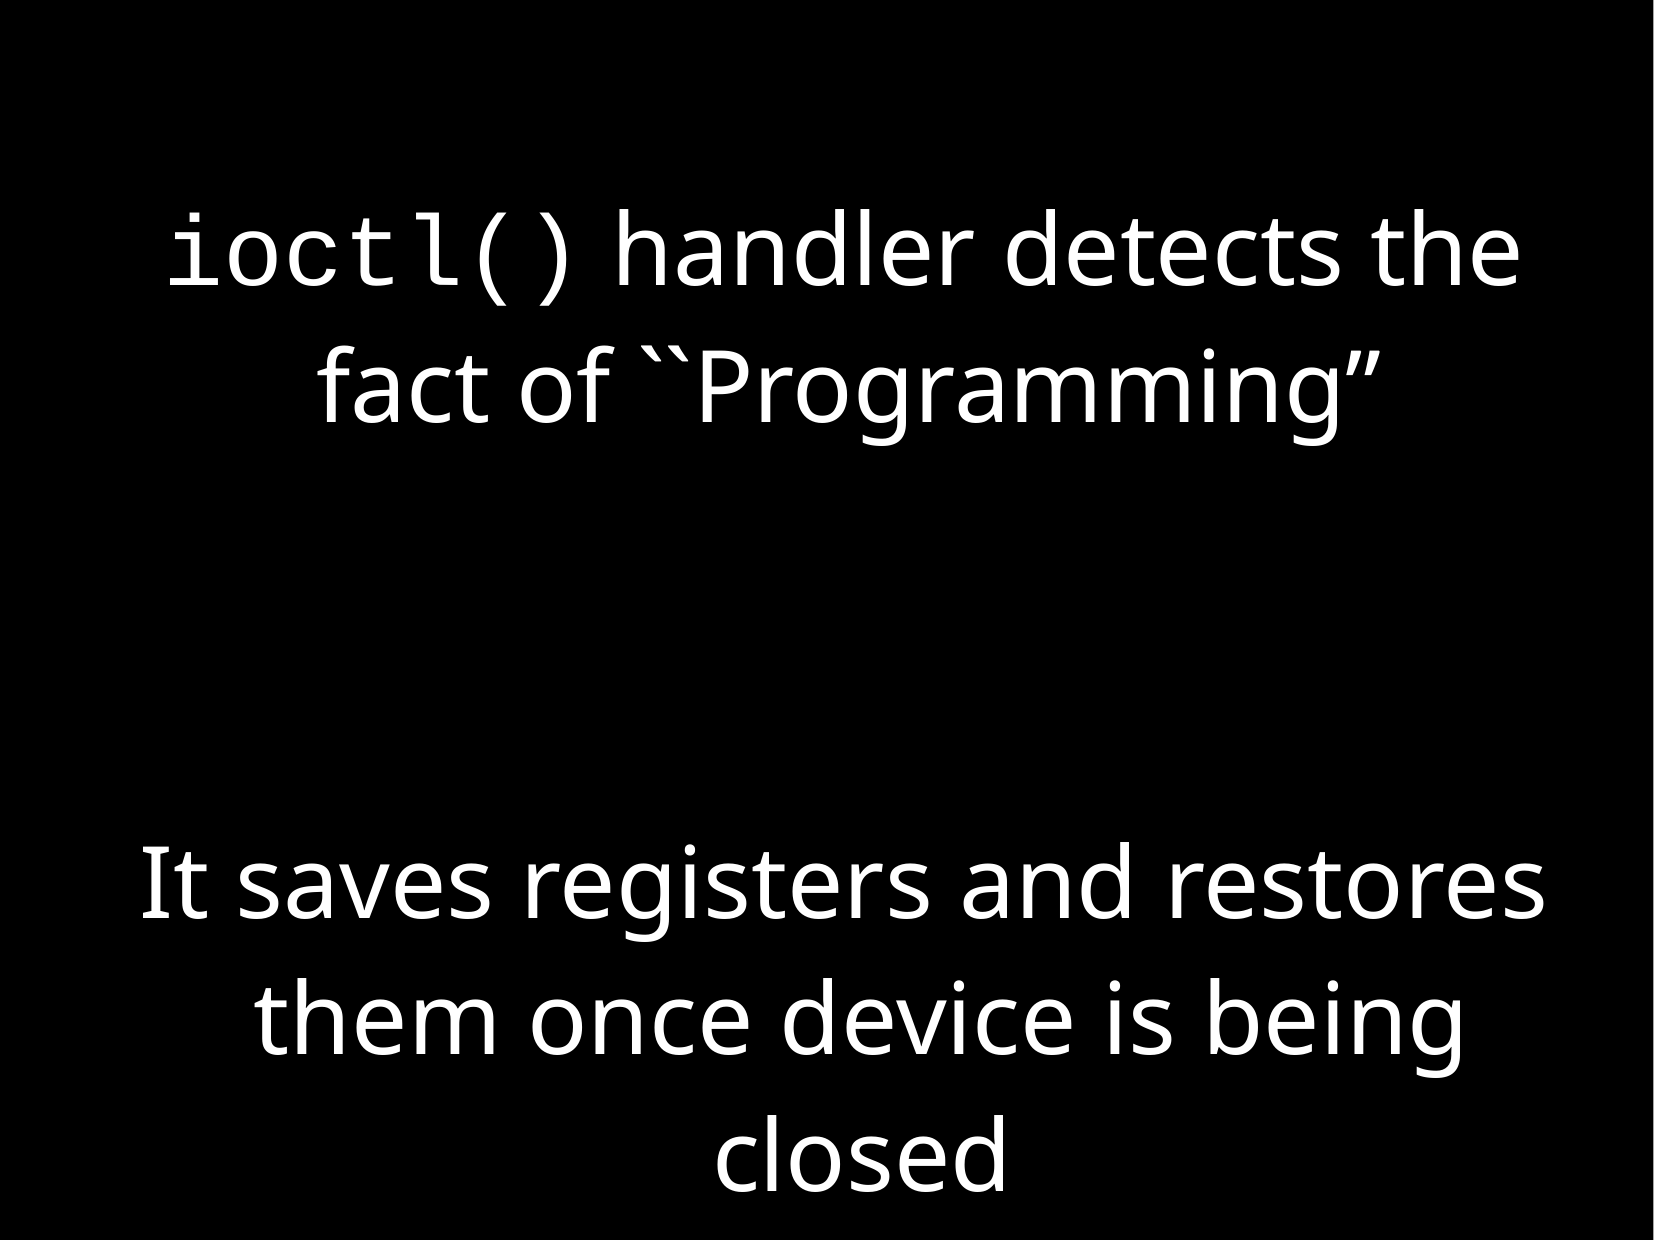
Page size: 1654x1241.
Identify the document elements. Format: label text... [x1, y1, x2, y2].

subtitle ioctl() handler detects the fact of ``Programming” It saves registers and restores them once device is being closed [82, 234, 1571, 1164]
